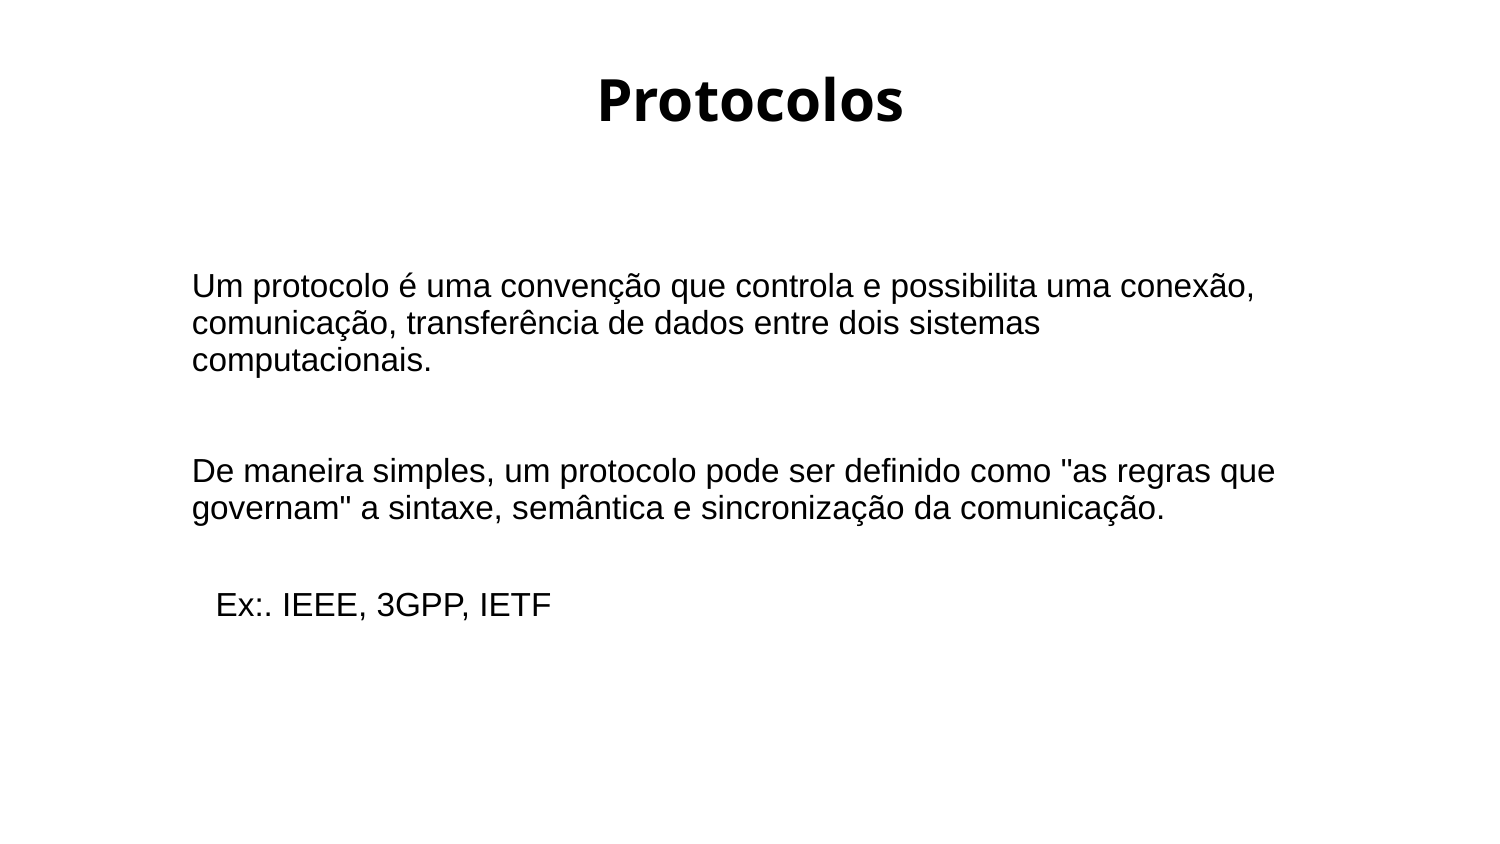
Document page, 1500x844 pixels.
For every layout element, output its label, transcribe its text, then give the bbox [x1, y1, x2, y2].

title Protocolos [75, 48, 1426, 142]
text_box Um protocolo é uma convenção que controla e possibilita uma conexão, comunicação, transferência de dados entre dois sistemas computacionais. De maneira simples, um protocolo pode ser definido como "as regras que governam" a sintaxe, semântica e sincronização da comunicação. [177, 259, 1300, 534]
text_box Ex:. IEEE, 3GPP, IETF [200, 578, 1252, 631]
